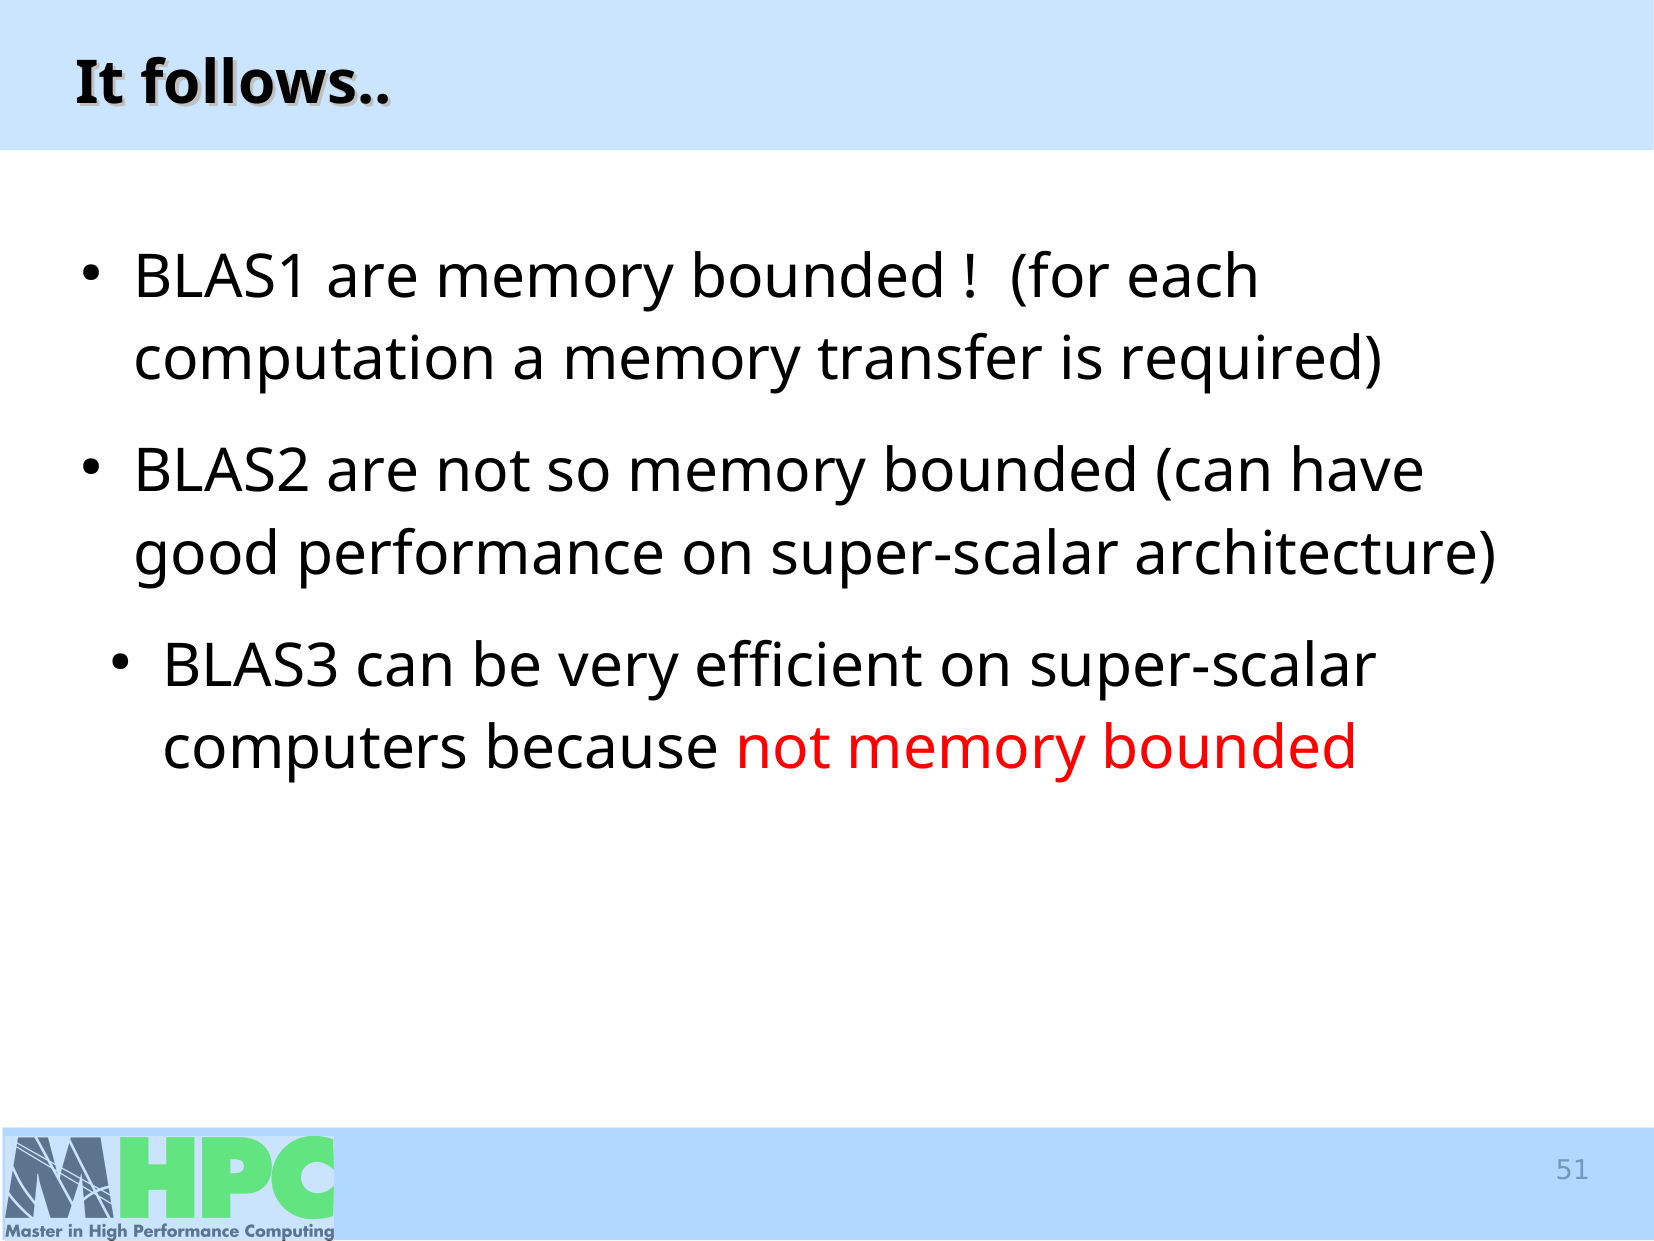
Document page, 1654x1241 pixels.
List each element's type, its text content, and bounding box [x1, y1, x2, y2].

list BLAS1 are memory bounded ! (for each computation a memory transfer is required) BLAS2 are not so memory bounded (can have good performance on super-scalar architecture) BLAS3 can be very efficient on super-scalar computers because not memory bounded [62, 232, 1576, 976]
title It follows.. [75, 0, 1421, 184]
